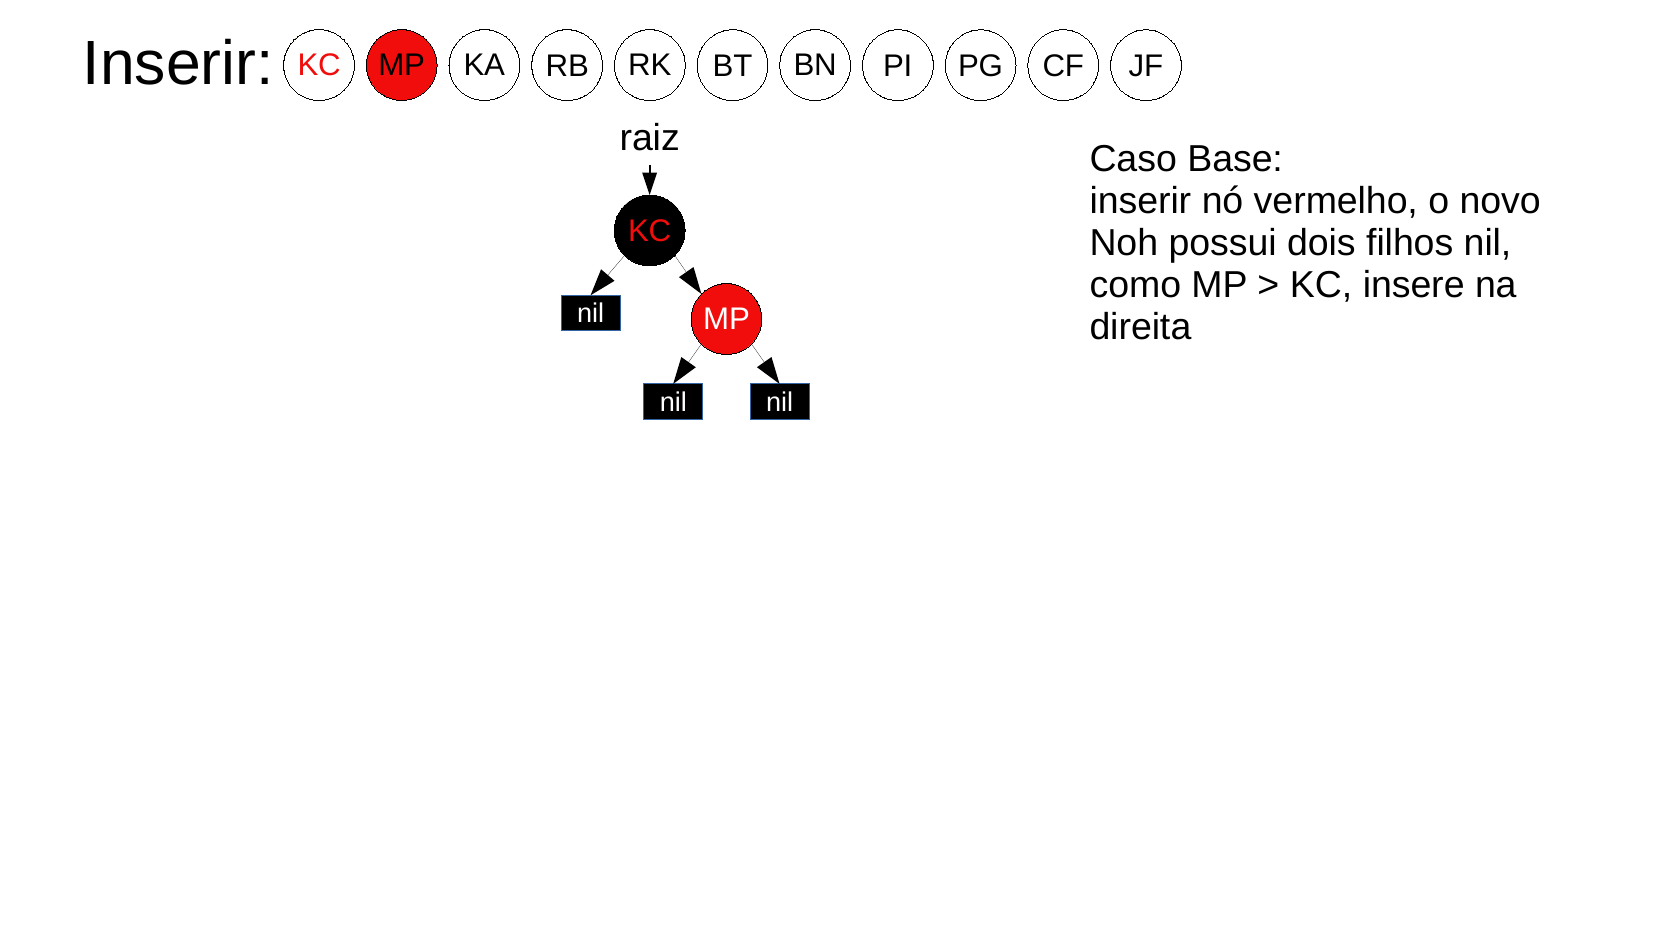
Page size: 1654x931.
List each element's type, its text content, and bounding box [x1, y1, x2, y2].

text_box MP [691, 283, 762, 355]
text_box nil [643, 383, 703, 420]
text_box KC [614, 195, 686, 266]
title Inserir: [82, 28, 284, 98]
text_box raiz [604, 108, 695, 166]
text_box PG [945, 29, 1017, 101]
text_box KA [449, 29, 520, 101]
text_box MP [366, 29, 438, 101]
text_box BT [697, 29, 768, 101]
text_box JF [1110, 29, 1182, 101]
text_box RB [531, 29, 603, 101]
text_box nil [561, 295, 621, 331]
text_box BN [779, 29, 851, 101]
text_box PI [862, 29, 934, 101]
text_box RK [614, 29, 686, 101]
text_box Caso Base: inserir nó vermelho, o novo Noh possui dois filhos nil, como MP > KC, insere na direita [1074, 129, 1556, 355]
text_box KC [283, 29, 355, 101]
text_box CF [1027, 29, 1099, 101]
text_box nil [750, 383, 810, 420]
